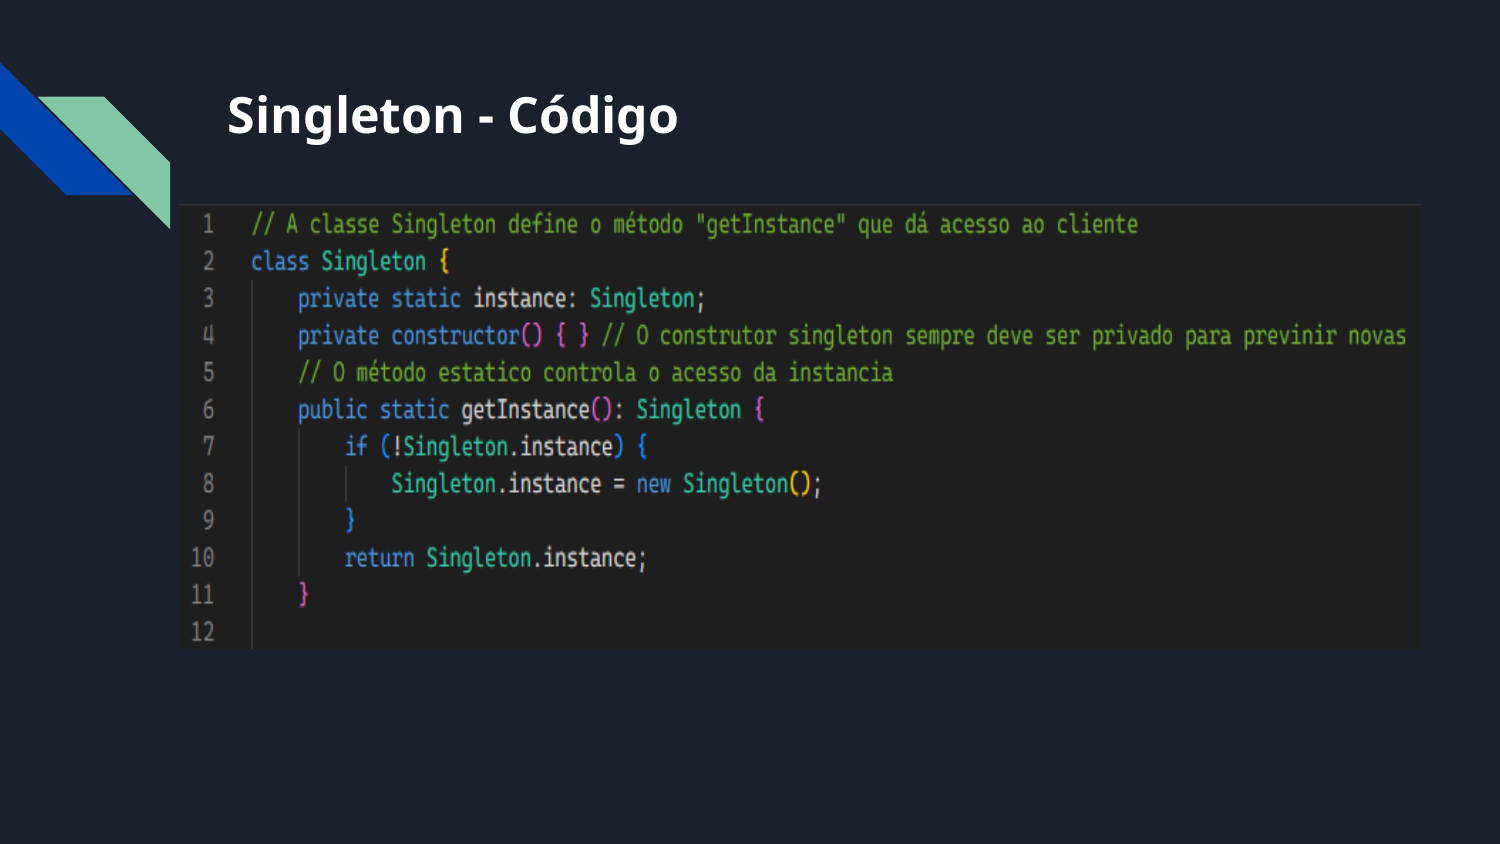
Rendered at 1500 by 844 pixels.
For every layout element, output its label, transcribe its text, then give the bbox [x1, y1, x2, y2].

picture [179, 204, 1421, 649]
title Singleton - Código [212, 64, 1368, 192]
